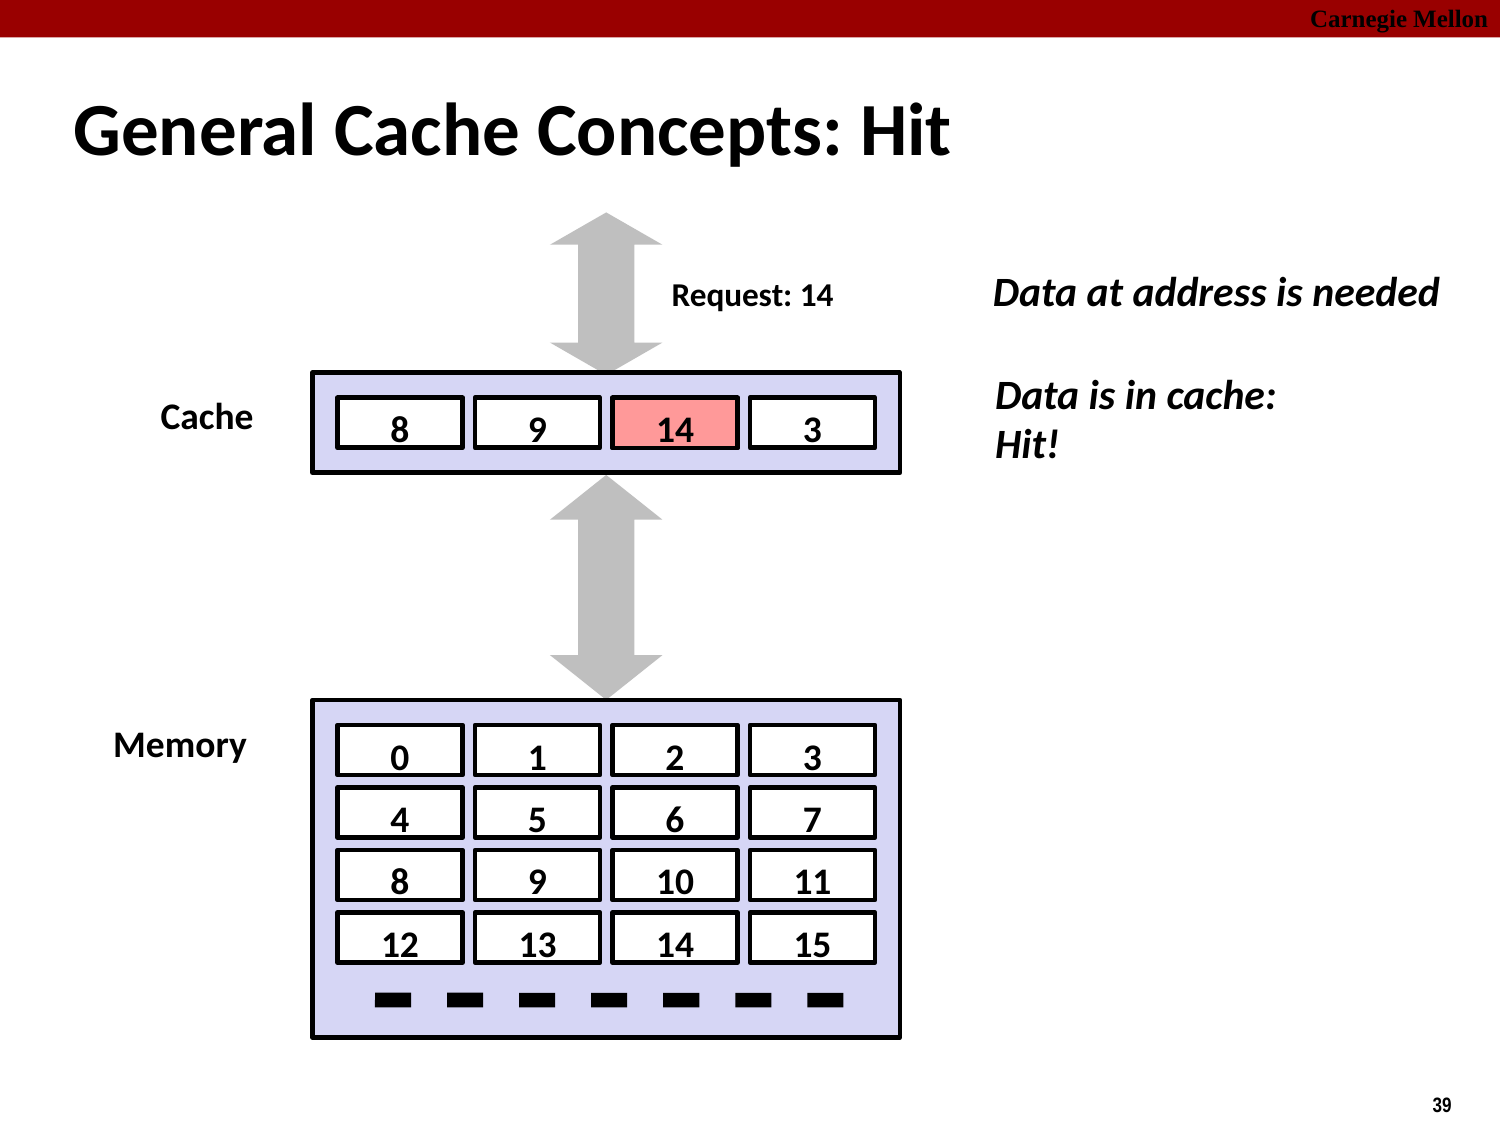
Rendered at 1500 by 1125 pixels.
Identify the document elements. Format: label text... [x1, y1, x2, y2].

text_box 14 [612, 397, 738, 448]
text_box 8 [337, 849, 463, 900]
text_box 0 [337, 725, 463, 775]
text_box 13 [474, 912, 600, 963]
title General Cache Concepts: Hit [58, 72, 1304, 198]
text_box 12 [337, 912, 463, 963]
text_box 9 [474, 397, 600, 448]
text_box 8 [337, 397, 463, 448]
text_box [312, 212, 900, 473]
text_box 15 [750, 912, 875, 963]
text_box 4 [337, 787, 463, 838]
text_box Request: 14 [656, 265, 849, 321]
text_box 3 [750, 397, 875, 448]
text_box Memory [98, 712, 262, 773]
text_box 7 [750, 787, 875, 838]
text_box 14 [612, 912, 738, 963]
text_box 5 [474, 787, 600, 838]
text_box Data at address is needed [978, 259, 1455, 324]
text_box 3 [750, 725, 875, 775]
text_box 2 [612, 725, 738, 775]
text_box 9 [474, 849, 600, 900]
text_box 1 [474, 725, 600, 775]
text_box 6 [612, 787, 738, 838]
text_box [312, 474, 900, 1038]
text_box Data is in cache: Hit! [980, 362, 1292, 477]
text_box Cache [145, 385, 269, 446]
text_box 10 [612, 849, 738, 900]
text_box 11 [750, 849, 875, 900]
